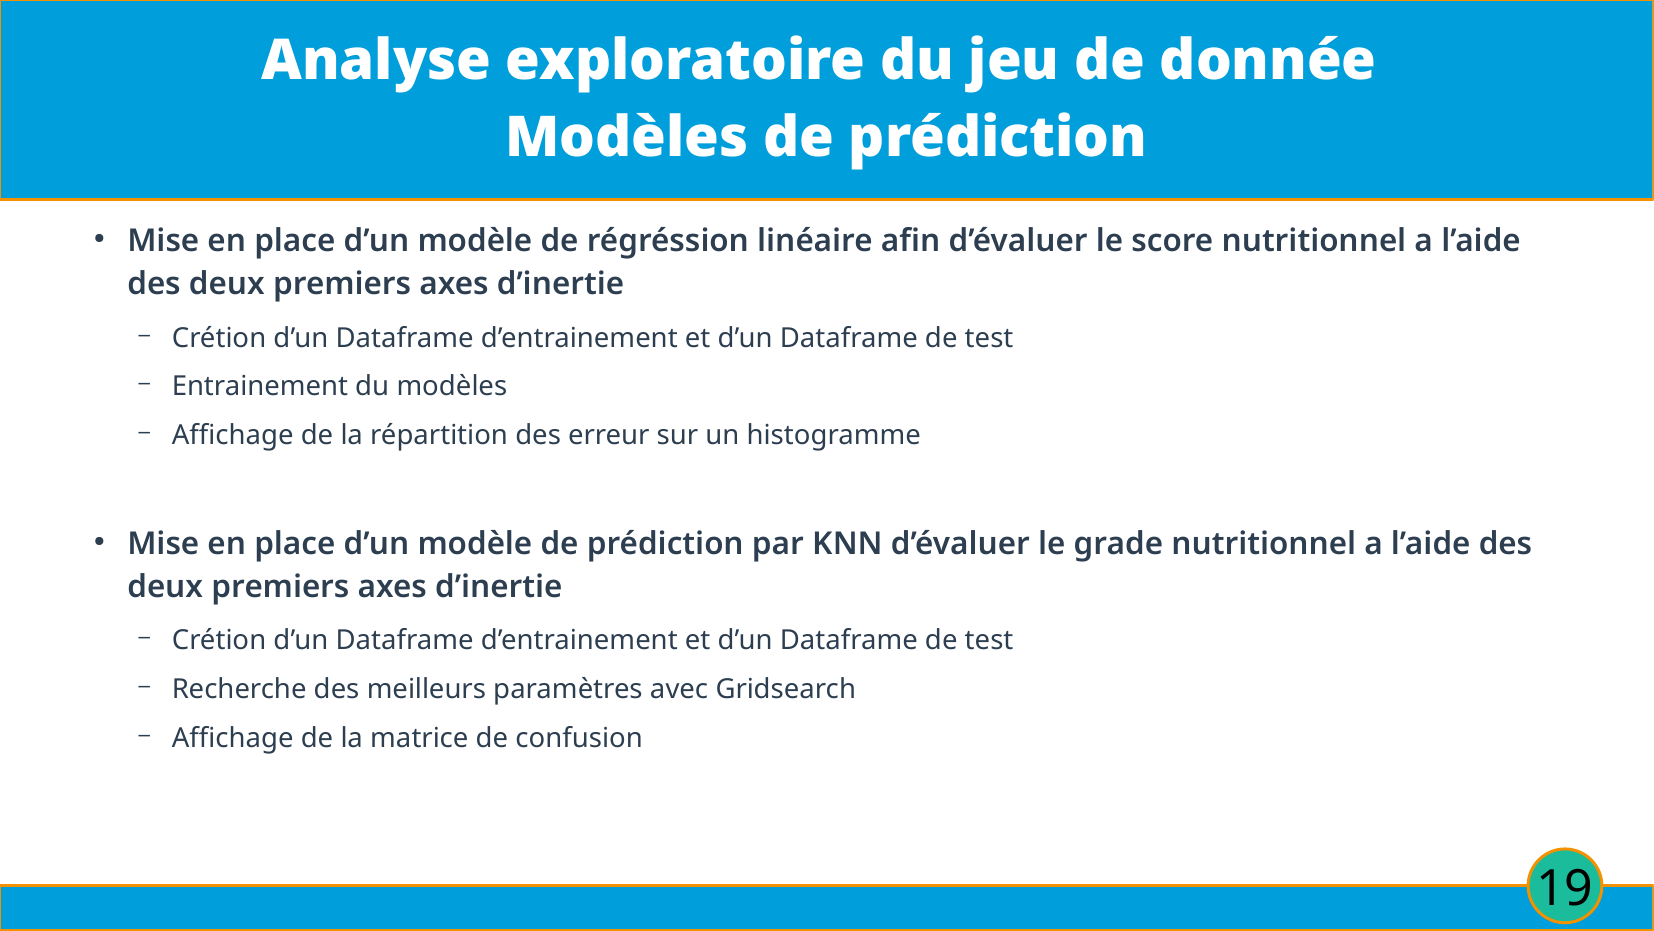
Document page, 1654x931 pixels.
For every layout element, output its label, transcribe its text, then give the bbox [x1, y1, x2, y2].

list Mise en place d’un modèle de régréssion linéaire afin d’évaluer le score nutritionnel a l’aide des deux premiers axes d’inertie Crétion d’un Dataframe d’entrainement et d’un Dataframe de test Entrainement du modèles Affichage de la répartition des erreur sur un histogramme Mise en place d’un modèle de prédiction par KNN d’évaluer le grade nutritionnel a l’aide des deux premiers axes d’inertie Crétion d’un Dataframe d’entrainement et d’un Dataframe de test Recherche des meilleurs paramètres avec Gridsearch Affichage de la matrice de confusion [82, 217, 1571, 758]
title Analyse exploratoire du jeu de donnée Modèles de prédiction [59, 37, 1595, 155]
